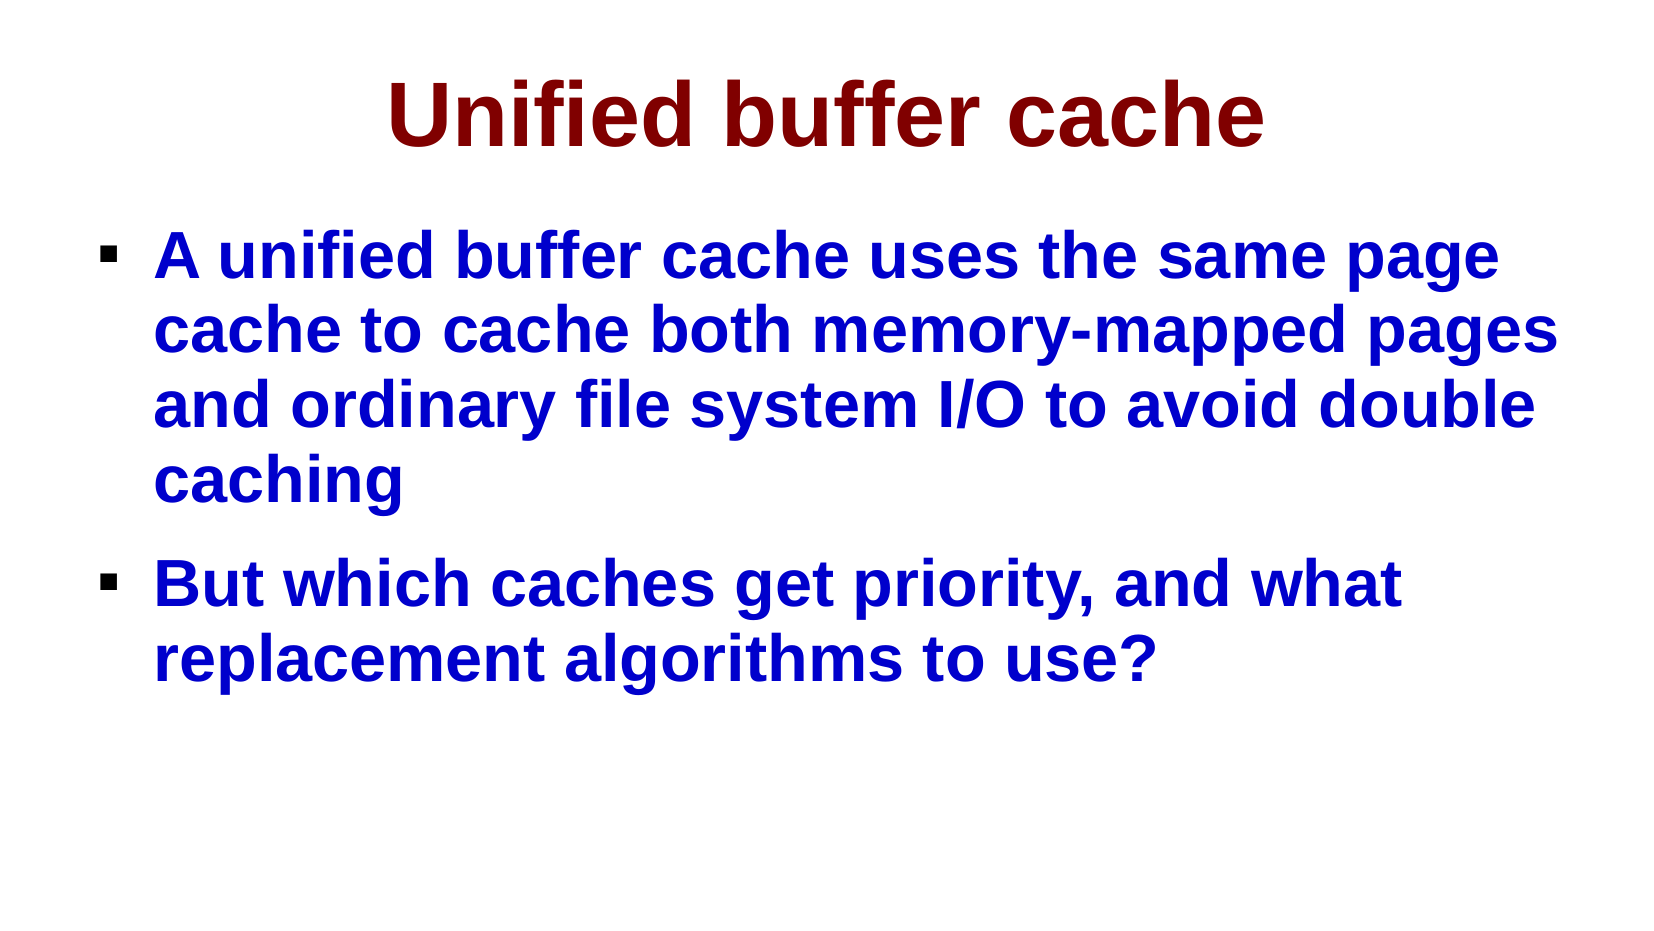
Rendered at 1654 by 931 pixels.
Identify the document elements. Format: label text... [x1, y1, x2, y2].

list A unified buffer cache uses the same page cache to cache both memory-mapped pages and ordinary file system I/O to avoid double caching But which caches get priority, and what replacement algorithms to use? [82, 217, 1571, 757]
title Unified buffer cache [82, 37, 1571, 193]
